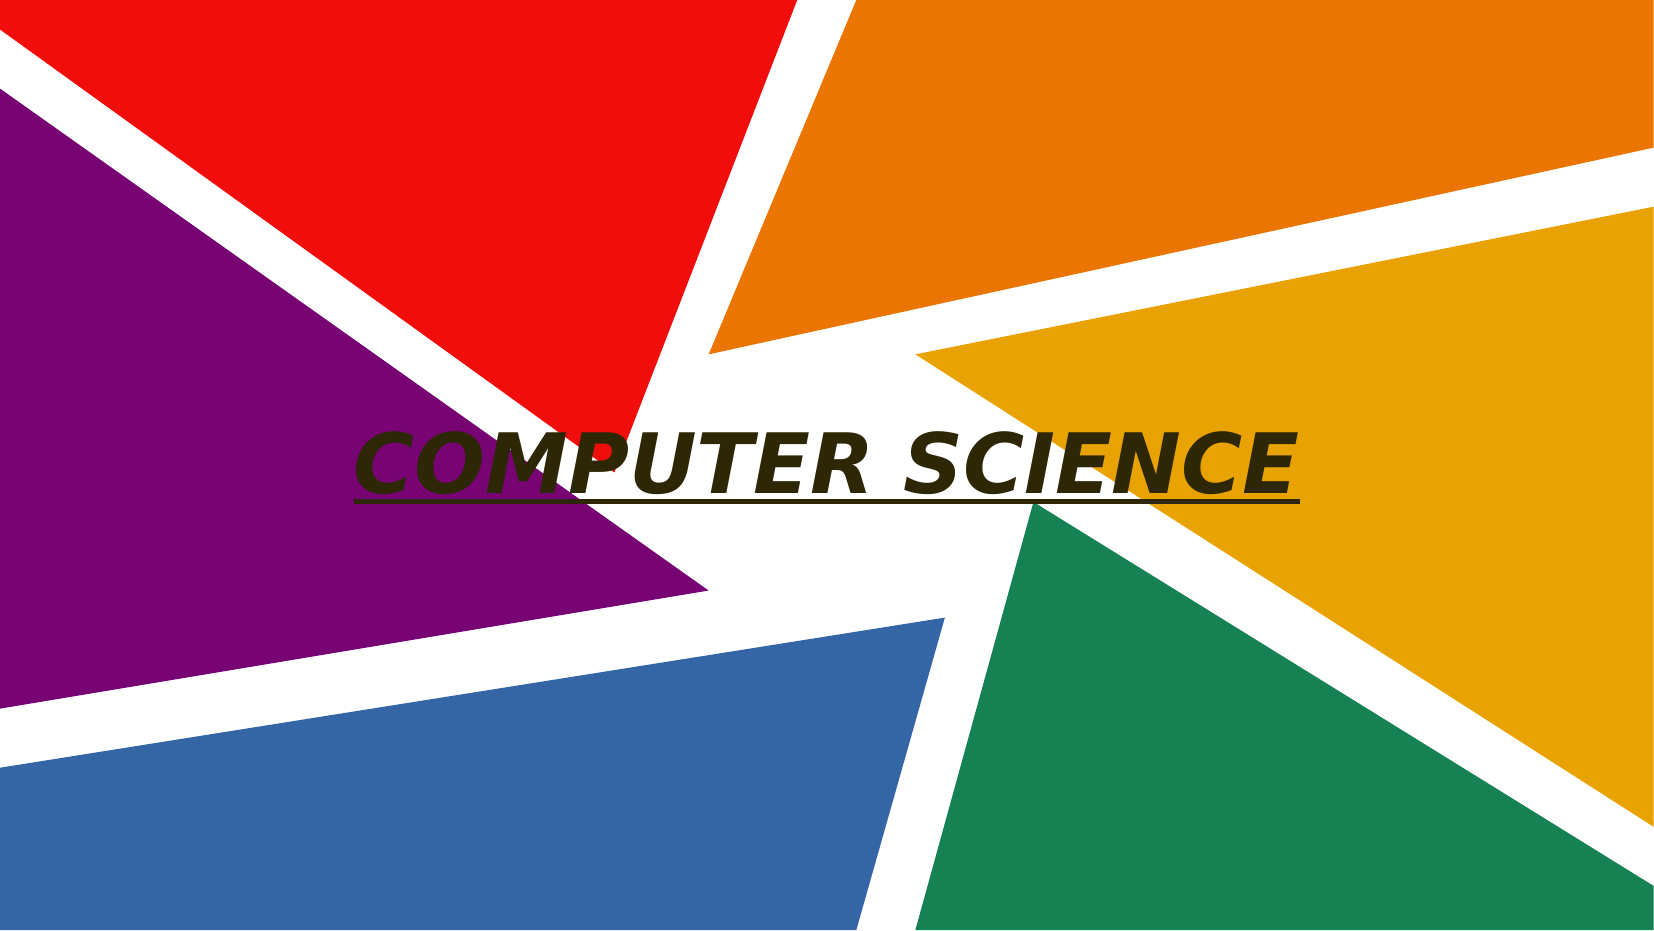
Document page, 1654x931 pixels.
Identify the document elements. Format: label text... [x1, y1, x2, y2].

title COMPUTER SCIENCE [0, 0, 1654, 931]
